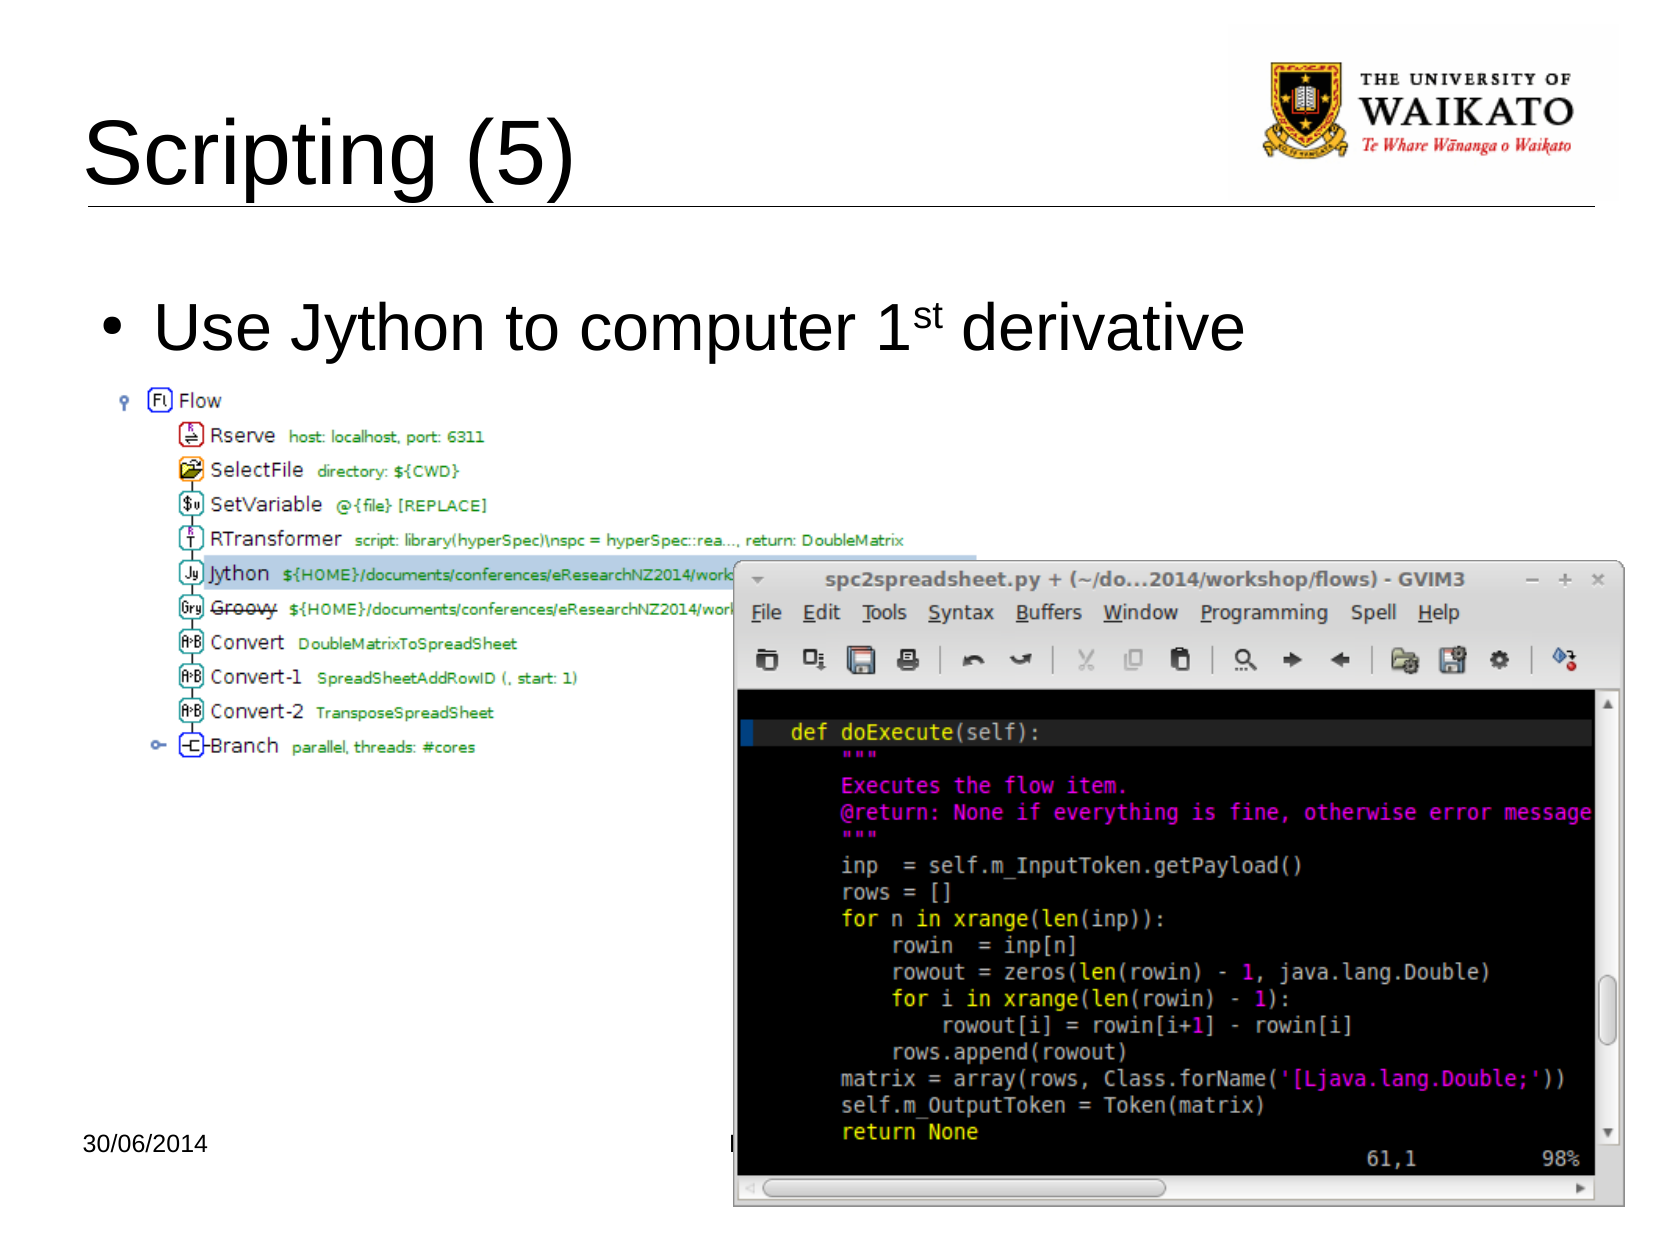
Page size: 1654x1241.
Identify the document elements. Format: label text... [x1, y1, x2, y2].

picture [1228, 24, 1619, 201]
list Use Jython to computer 1st derivative [82, 290, 1571, 1010]
title Scripting (5) [82, 49, 1571, 257]
picture [112, 383, 1625, 1207]
